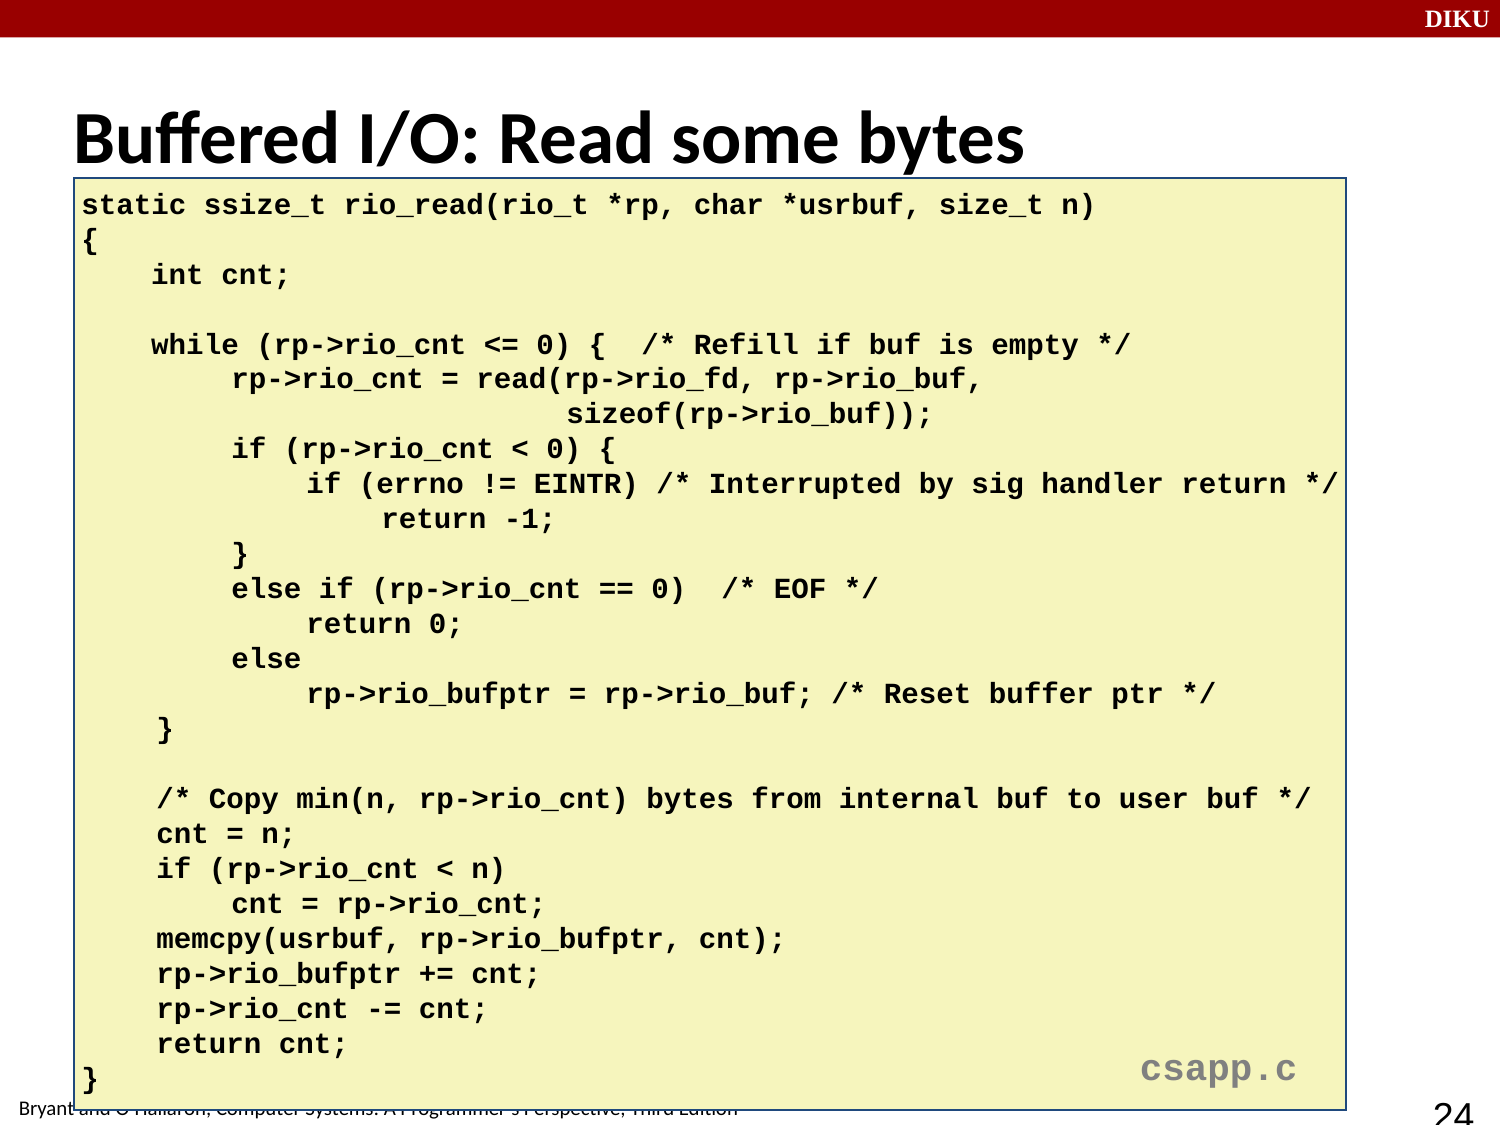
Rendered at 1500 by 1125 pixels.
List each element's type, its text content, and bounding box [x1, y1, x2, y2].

text_box static ssize_t rio_read(rio_t *rp, char *usrbuf, size_t n) { int cnt; while (rp->rio_cnt <= 0) { /* Refill if buf is empty */ rp->rio_cnt = read(rp->rio_fd, rp->rio_buf, sizeof(rp->rio_buf)); if (rp->rio_cnt < 0) { if (errno != EINTR) /* Interrupted by sig handler return */ return -1; } else if (rp->rio_cnt == 0) /* EOF */ return 0; else rp->rio_bufptr = rp->rio_buf; /* Reset buffer ptr */ } /* Copy min(n, rp->rio_cnt) bytes from internal buf to user buf */ cnt = n; if (rp->rio_cnt < n) cnt = rp->rio_cnt; memcpy(usrbuf, rp->rio_bufptr, cnt); rp->rio_bufptr += cnt; rp->rio_cnt -= cnt; return cnt; } [73, 177, 1347, 1110]
text_box csapp.c [1124, 1035, 1313, 1095]
text_box Buffered I/O: Read some bytes [58, 71, 1304, 197]
